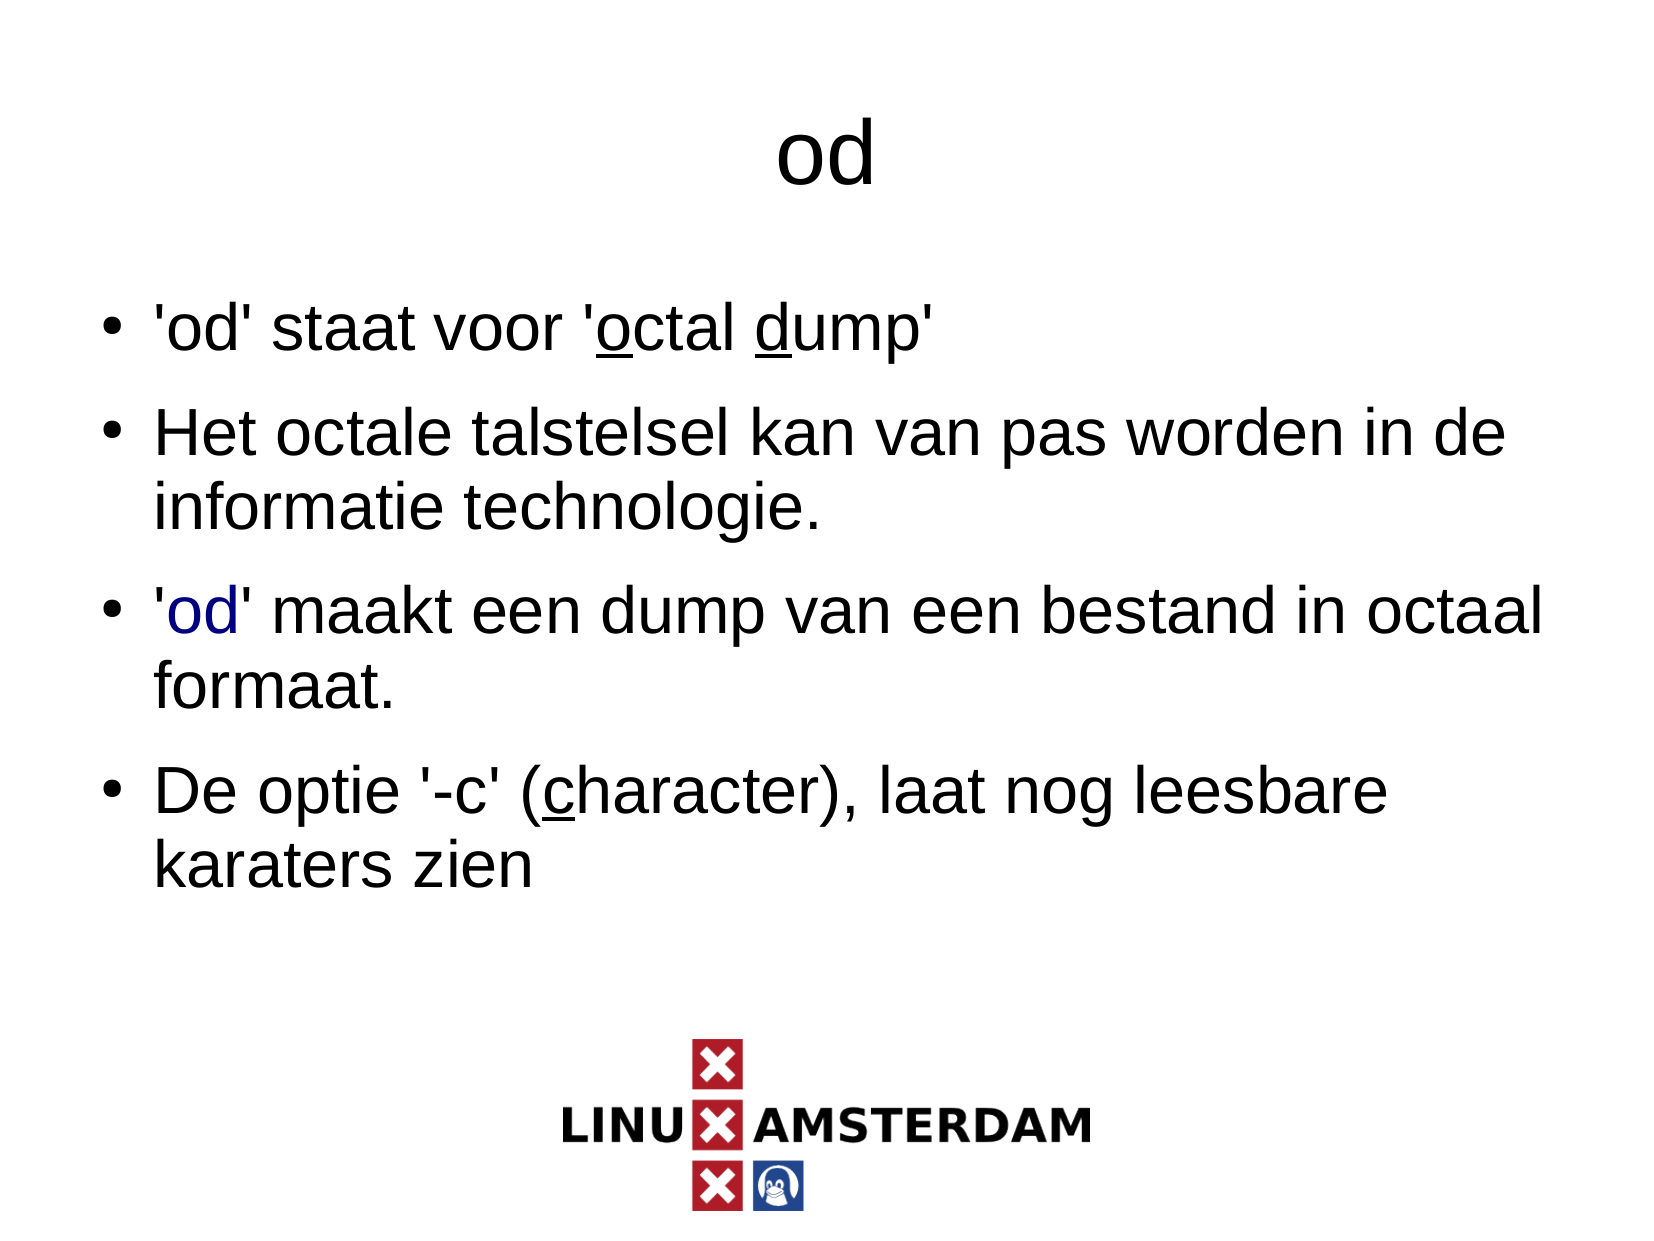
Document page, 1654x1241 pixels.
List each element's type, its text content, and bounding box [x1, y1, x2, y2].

title od [82, 49, 1571, 257]
list 'od' staat voor 'octal dump' Het octale talstelsel kan van pas worden in de informatie technologie. 'od' maakt een dump van een bestand in octaal formaat. De optie '-c' (character), laat nog leesbare karaters zien [82, 290, 1571, 1010]
picture [563, 1039, 1090, 1211]
